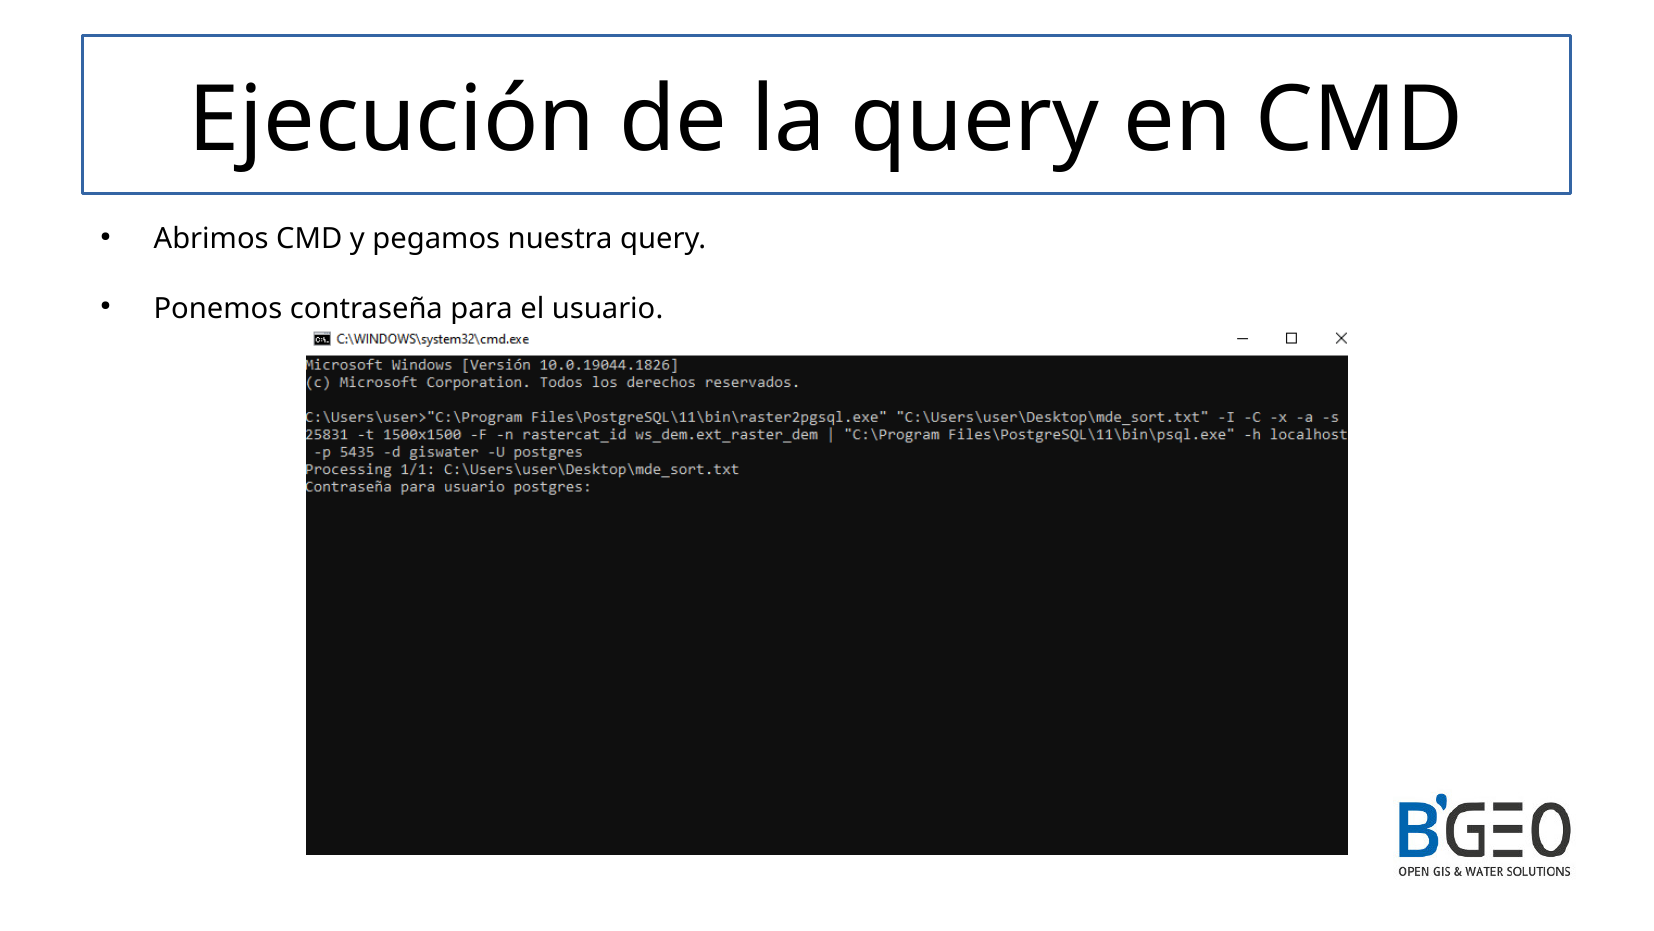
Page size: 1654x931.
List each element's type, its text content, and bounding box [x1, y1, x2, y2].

picture [1393, 770, 1576, 898]
picture [306, 324, 1348, 855]
list Abrimos CMD y pegamos nuestra query. Ponemos contraseña para el usuario. [82, 217, 1571, 758]
title Ejecución de la query en CMD [82, 35, 1571, 194]
